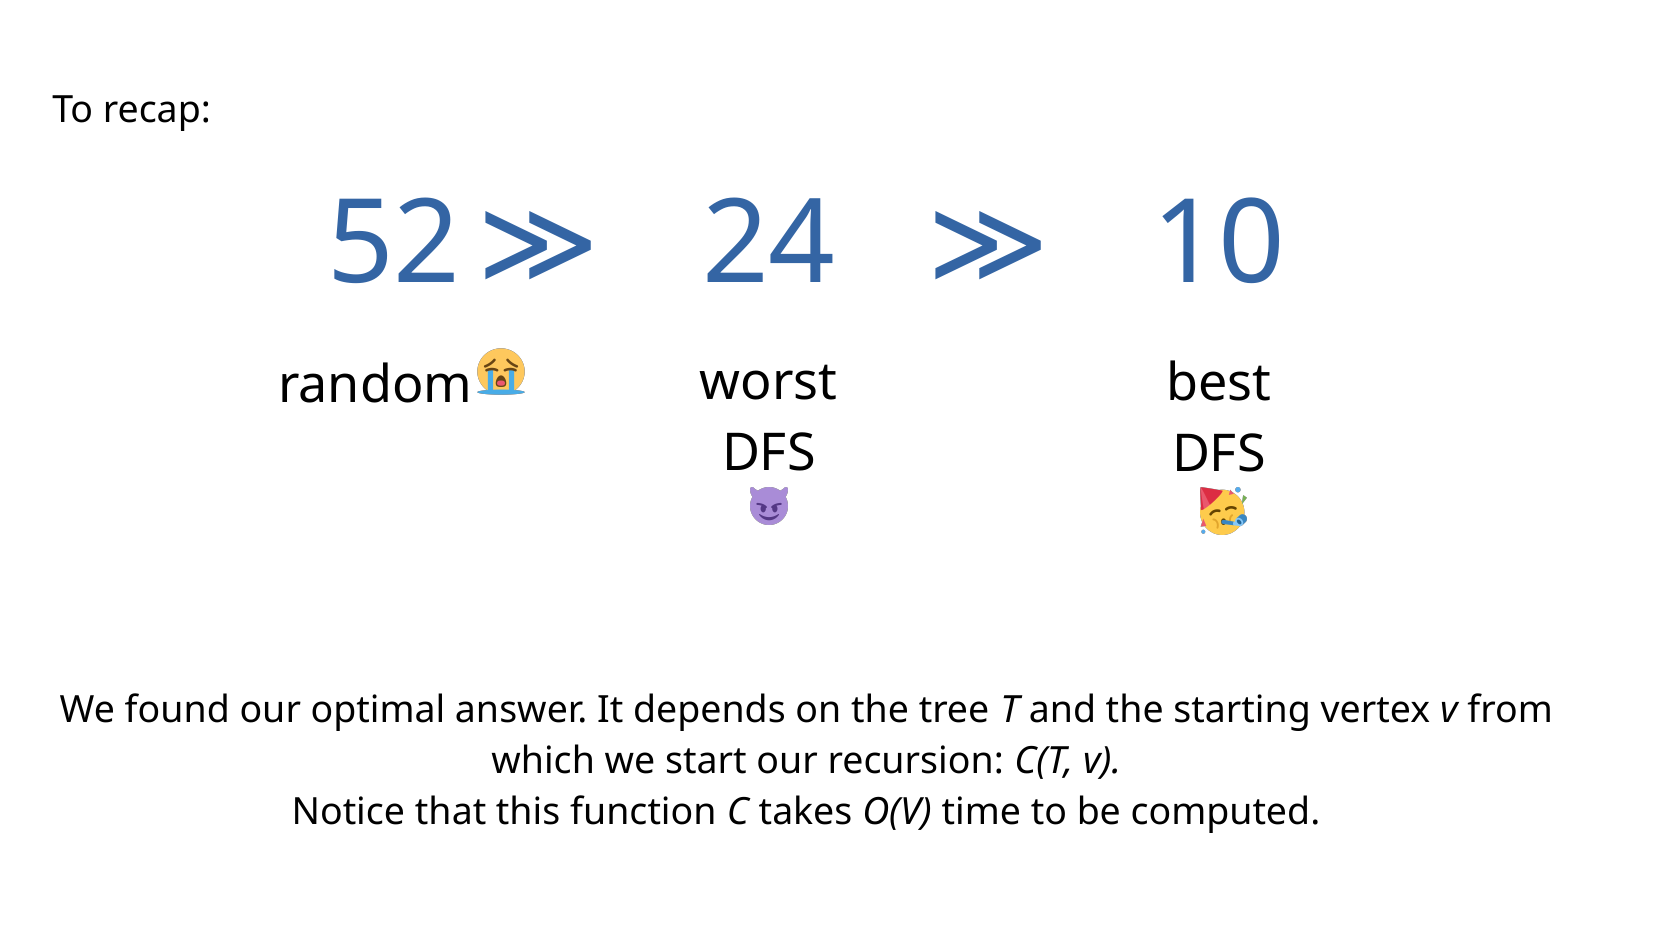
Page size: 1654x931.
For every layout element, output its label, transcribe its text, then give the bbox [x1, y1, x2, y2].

text_box To recap: [37, 75, 713, 139]
picture [750, 487, 788, 526]
picture [476, 347, 526, 396]
text_box best DFS [1125, 337, 1313, 488]
text_box 52 ≫ 24 ≫ 10 [150, 150, 1463, 376]
picture [1200, 487, 1247, 535]
text_box worst DFS [675, 337, 863, 488]
text_box We found our optimal answer. It depends on the tree T and the starting vertex v from which we start our recursion: C(T, v). Notice that this function C takes O(V) time to be computed. [37, 675, 1576, 837]
text_box random [262, 339, 488, 422]
